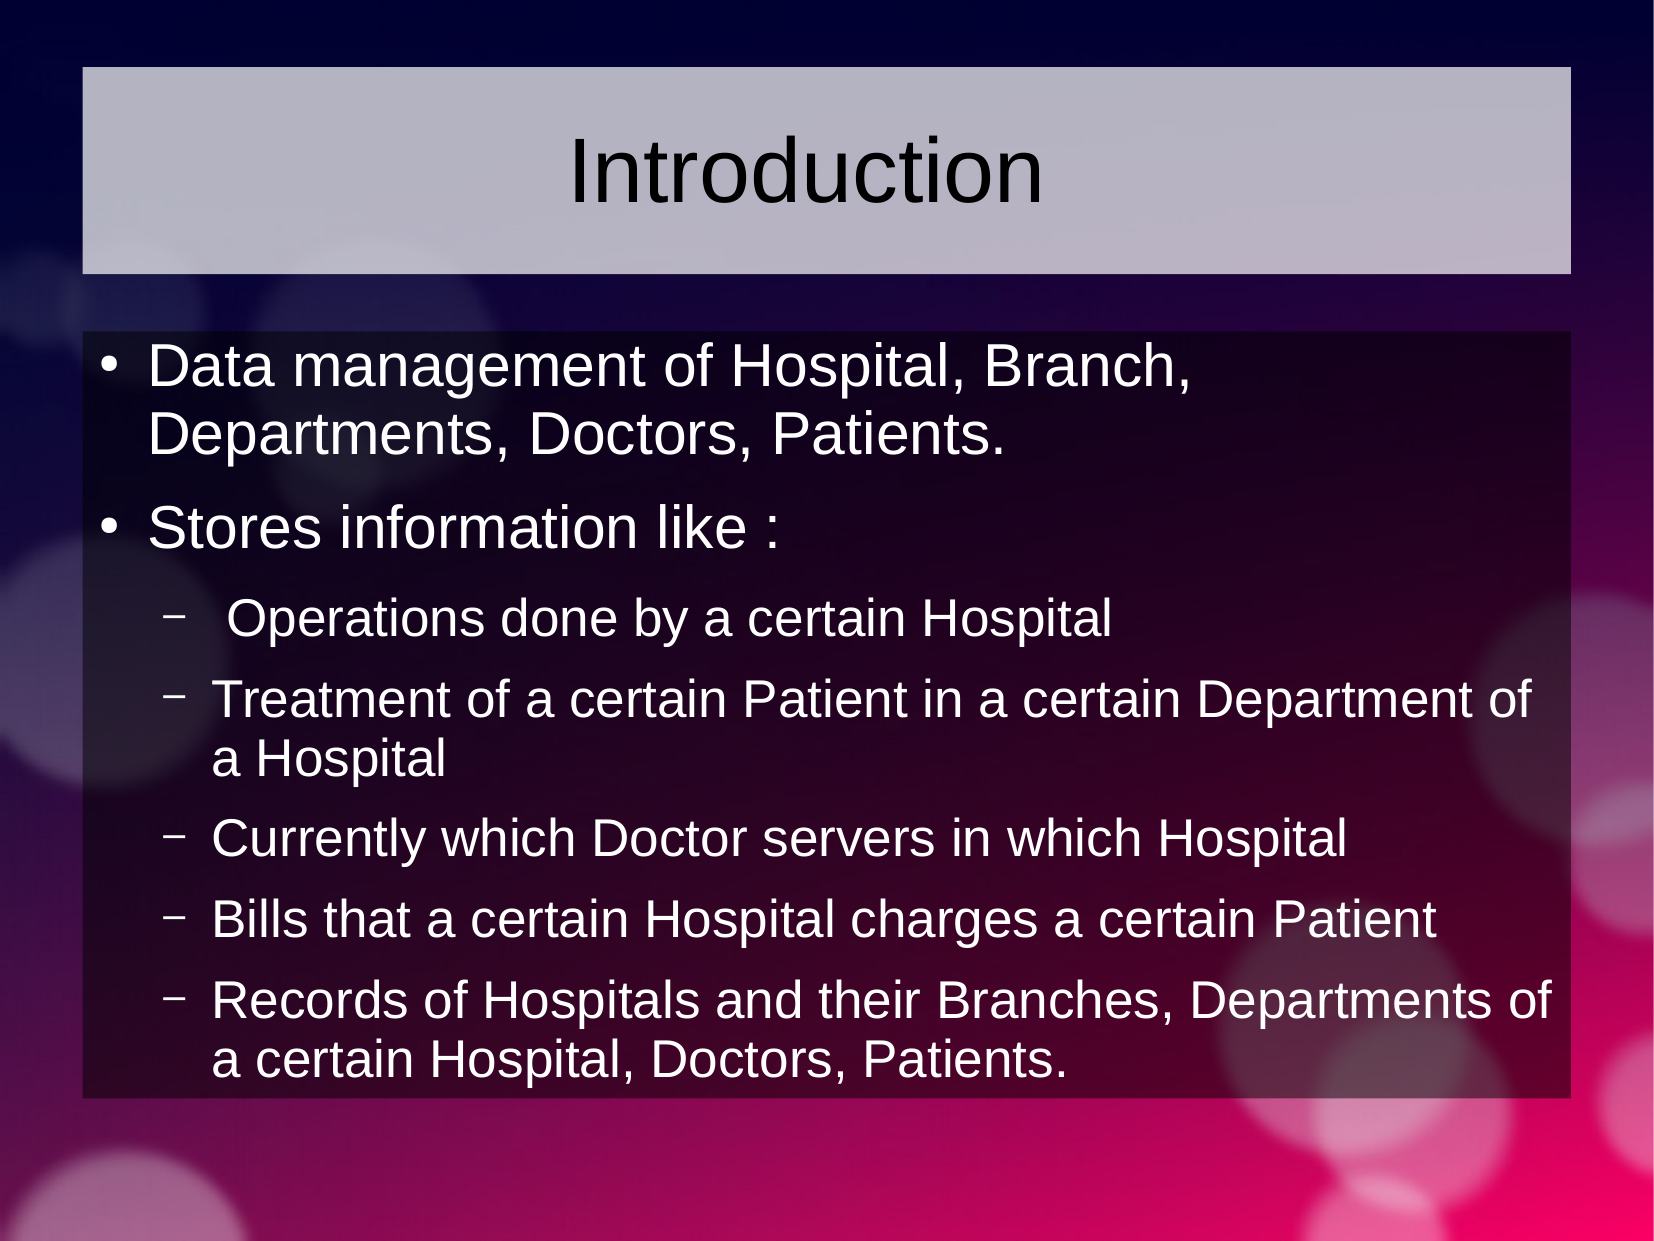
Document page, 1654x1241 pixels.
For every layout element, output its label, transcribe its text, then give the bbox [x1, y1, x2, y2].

picture [0, 0, 1654, 1241]
list Data management of Hospital, Branch, Departments, Doctors, Patients. Stores information like : Operations done by a certain Hospital Treatment of a certain Patient in a certain Department of a Hospital Currently which Doctor servers in which Hospital Bills that a certain Hospital charges a certain Patient Records of Hospitals and their Branches, Departments of a certain Hospital, Doctors, Patients. [82, 331, 1571, 1099]
title Introduction [82, 67, 1571, 275]
